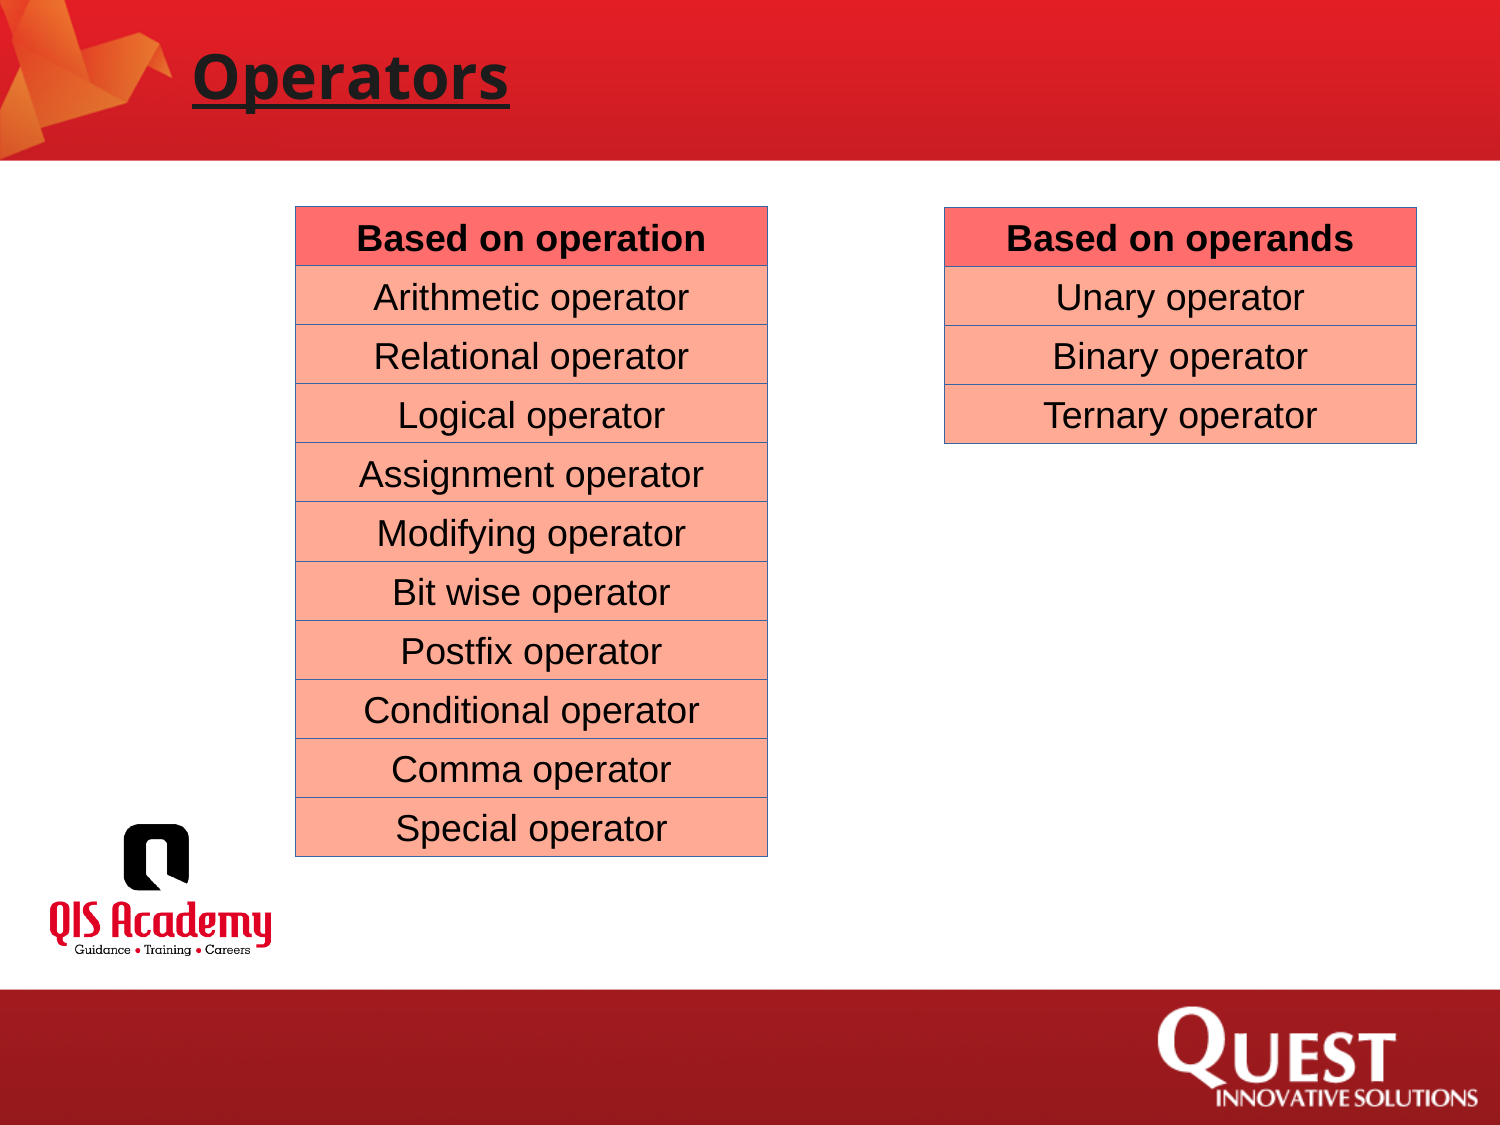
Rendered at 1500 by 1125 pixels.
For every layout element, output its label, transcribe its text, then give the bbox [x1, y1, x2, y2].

title Operators [177, 29, 769, 225]
text_box Comma operator [295, 738, 768, 797]
text_box Assignment operator [295, 442, 768, 501]
text_box Based on operands [944, 207, 1417, 266]
text_box Unary operator [944, 266, 1417, 325]
text_box Special operator [295, 797, 768, 857]
text_box Logical operator [295, 383, 768, 442]
text_box Postfix operator [295, 620, 768, 679]
text_box Bit wise operator [295, 561, 768, 620]
text_box Modifying operator [295, 501, 768, 561]
text_box Based on operation [295, 206, 768, 265]
text_box Arithmetic operator [295, 265, 768, 324]
text_box Binary operator [944, 325, 1417, 384]
text_box Relational operator [295, 324, 768, 383]
text_box Ternary operator [944, 384, 1417, 444]
text_box Conditional operator [295, 679, 768, 738]
